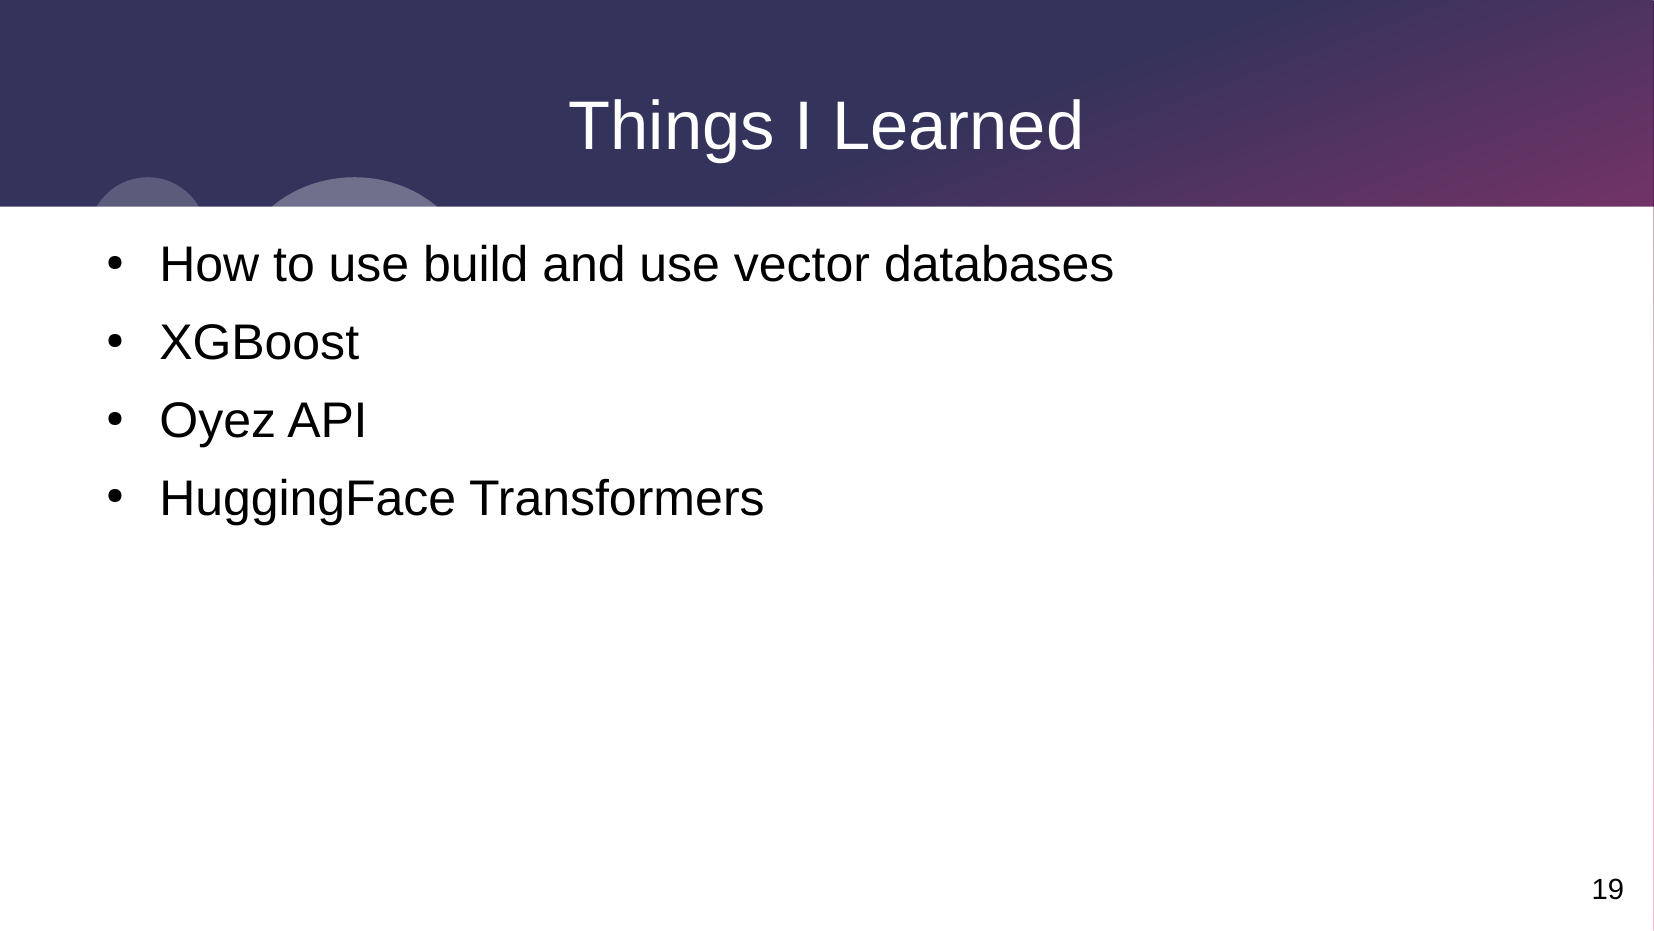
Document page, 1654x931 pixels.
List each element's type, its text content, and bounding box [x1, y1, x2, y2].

title Things I Learned [88, 44, 1565, 207]
list How to use build and use vector databases XGBoost Oyez API HuggingFace Transformers [88, 236, 1565, 827]
